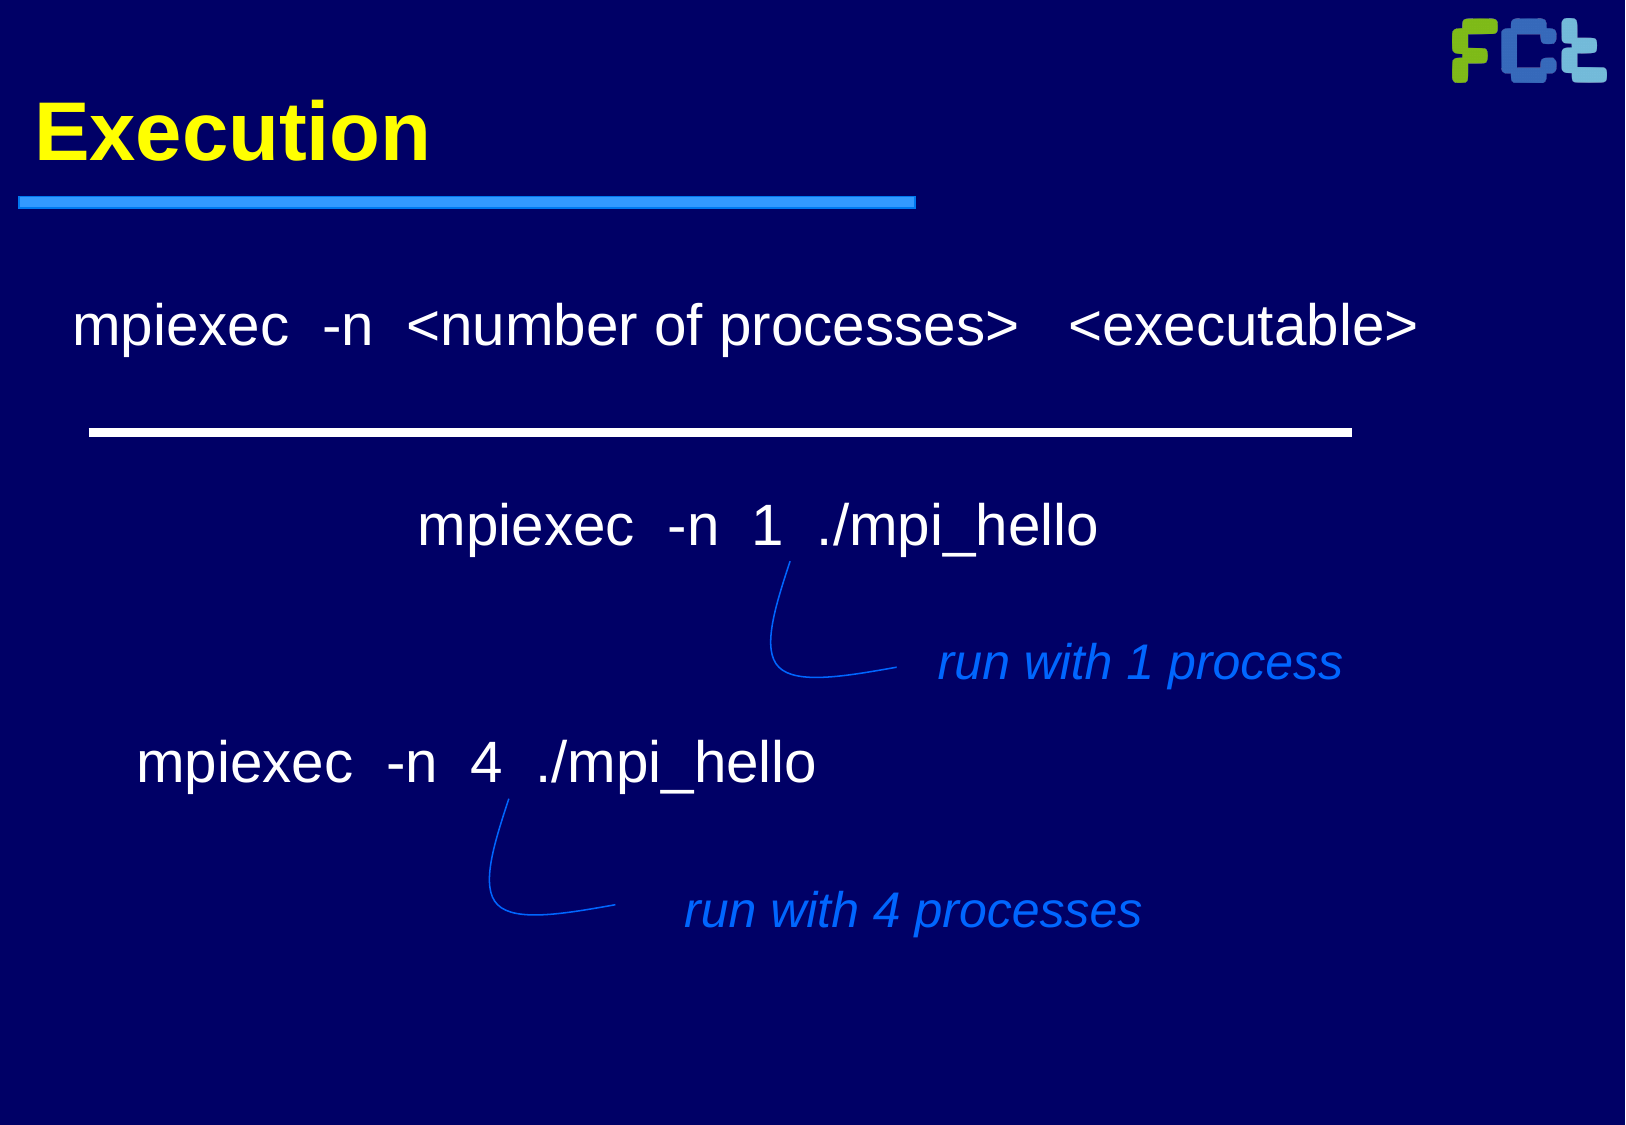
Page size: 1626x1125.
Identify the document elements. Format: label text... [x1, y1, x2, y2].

title Execution [19, 7, 1606, 185]
text_box mpiexec -n 4 ./mpi_hello [121, 716, 992, 802]
text_box mpiexec -n 1 ./mpi_hello [403, 479, 1274, 566]
text_box mpiexec -n <number of processes> <executable> [57, 278, 1581, 365]
text_box run with 1 process [922, 621, 1359, 698]
text_box run with 4 processes [669, 869, 1158, 945]
